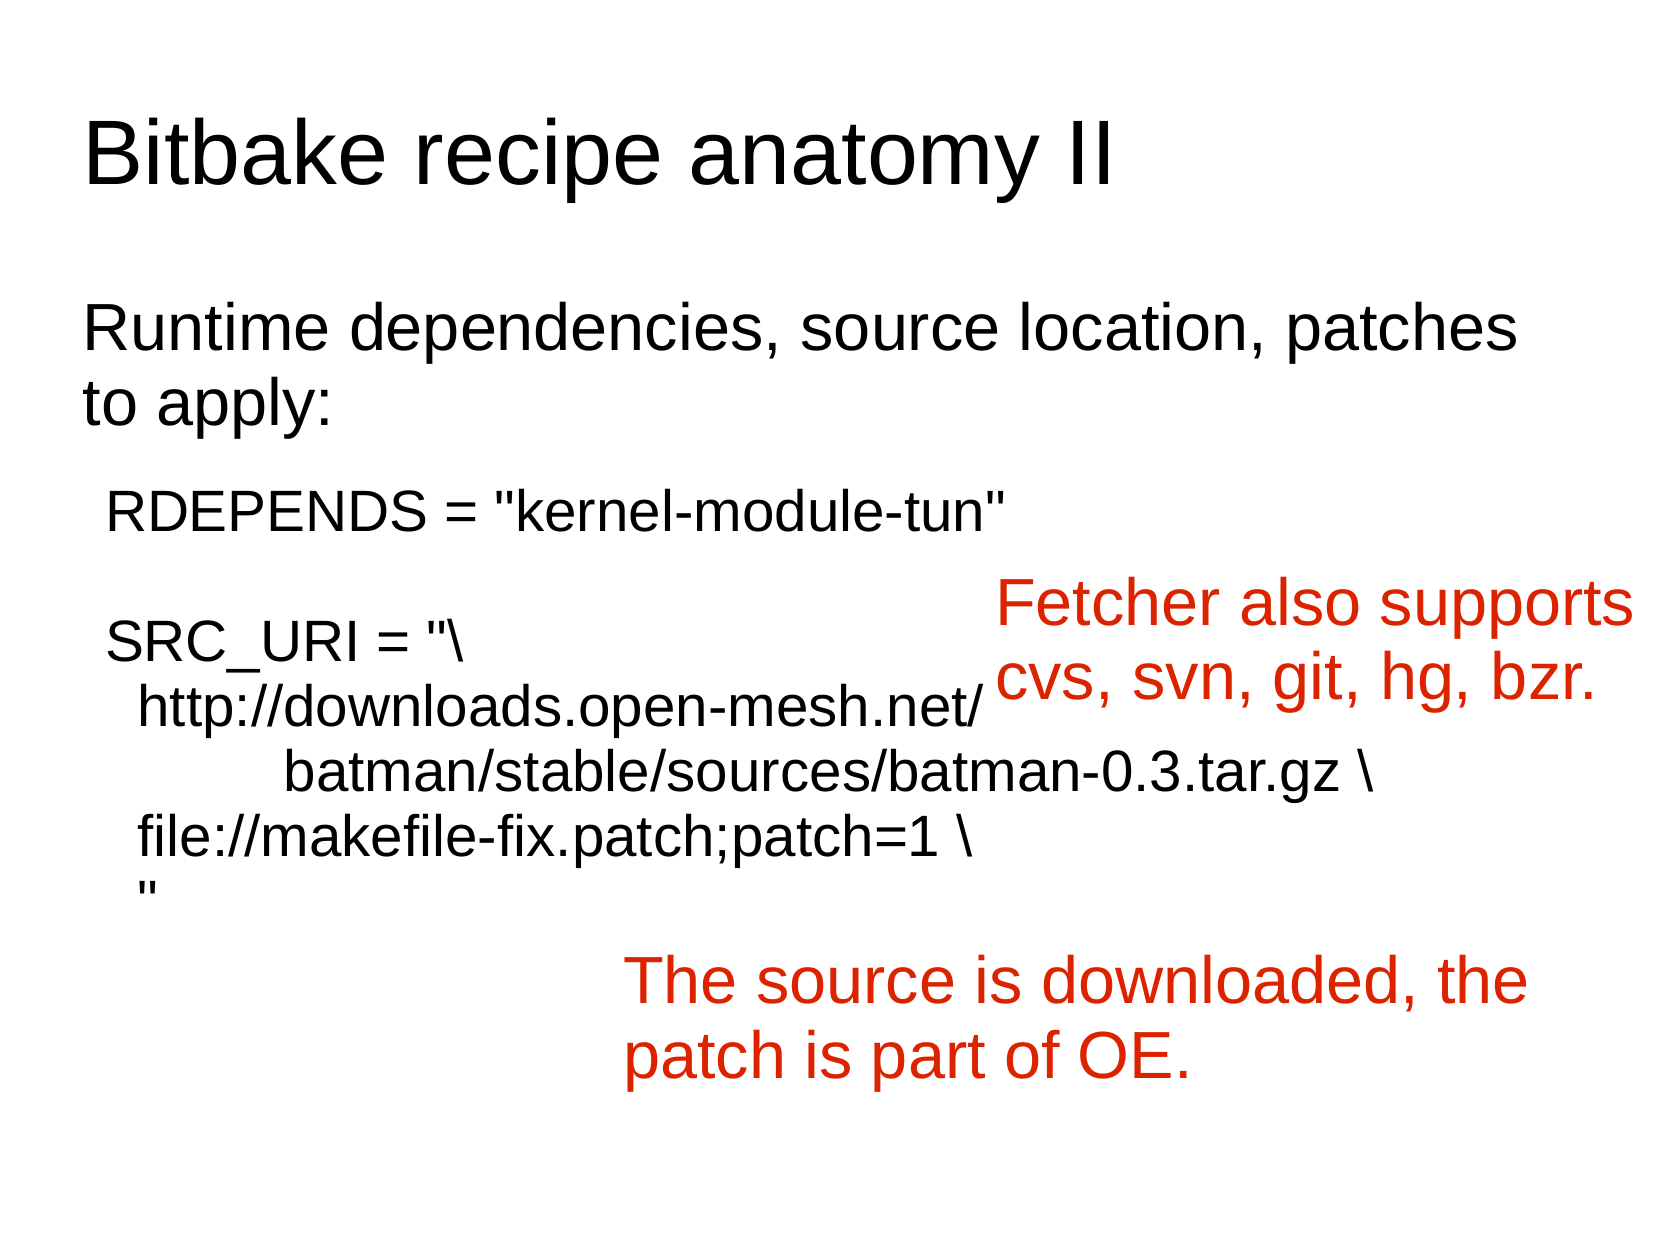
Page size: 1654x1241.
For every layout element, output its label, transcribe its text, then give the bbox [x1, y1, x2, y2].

text_box Fetcher also supports cvs, svn, git, hg, bzr. [980, 557, 1654, 739]
subtitle Runtime dependencies, source location, patches to apply: [82, 290, 1571, 1109]
title Bitbake recipe anatomy II [82, 49, 1571, 257]
text_box The source is downloaded, the patch is part of OE. [608, 935, 1613, 1117]
